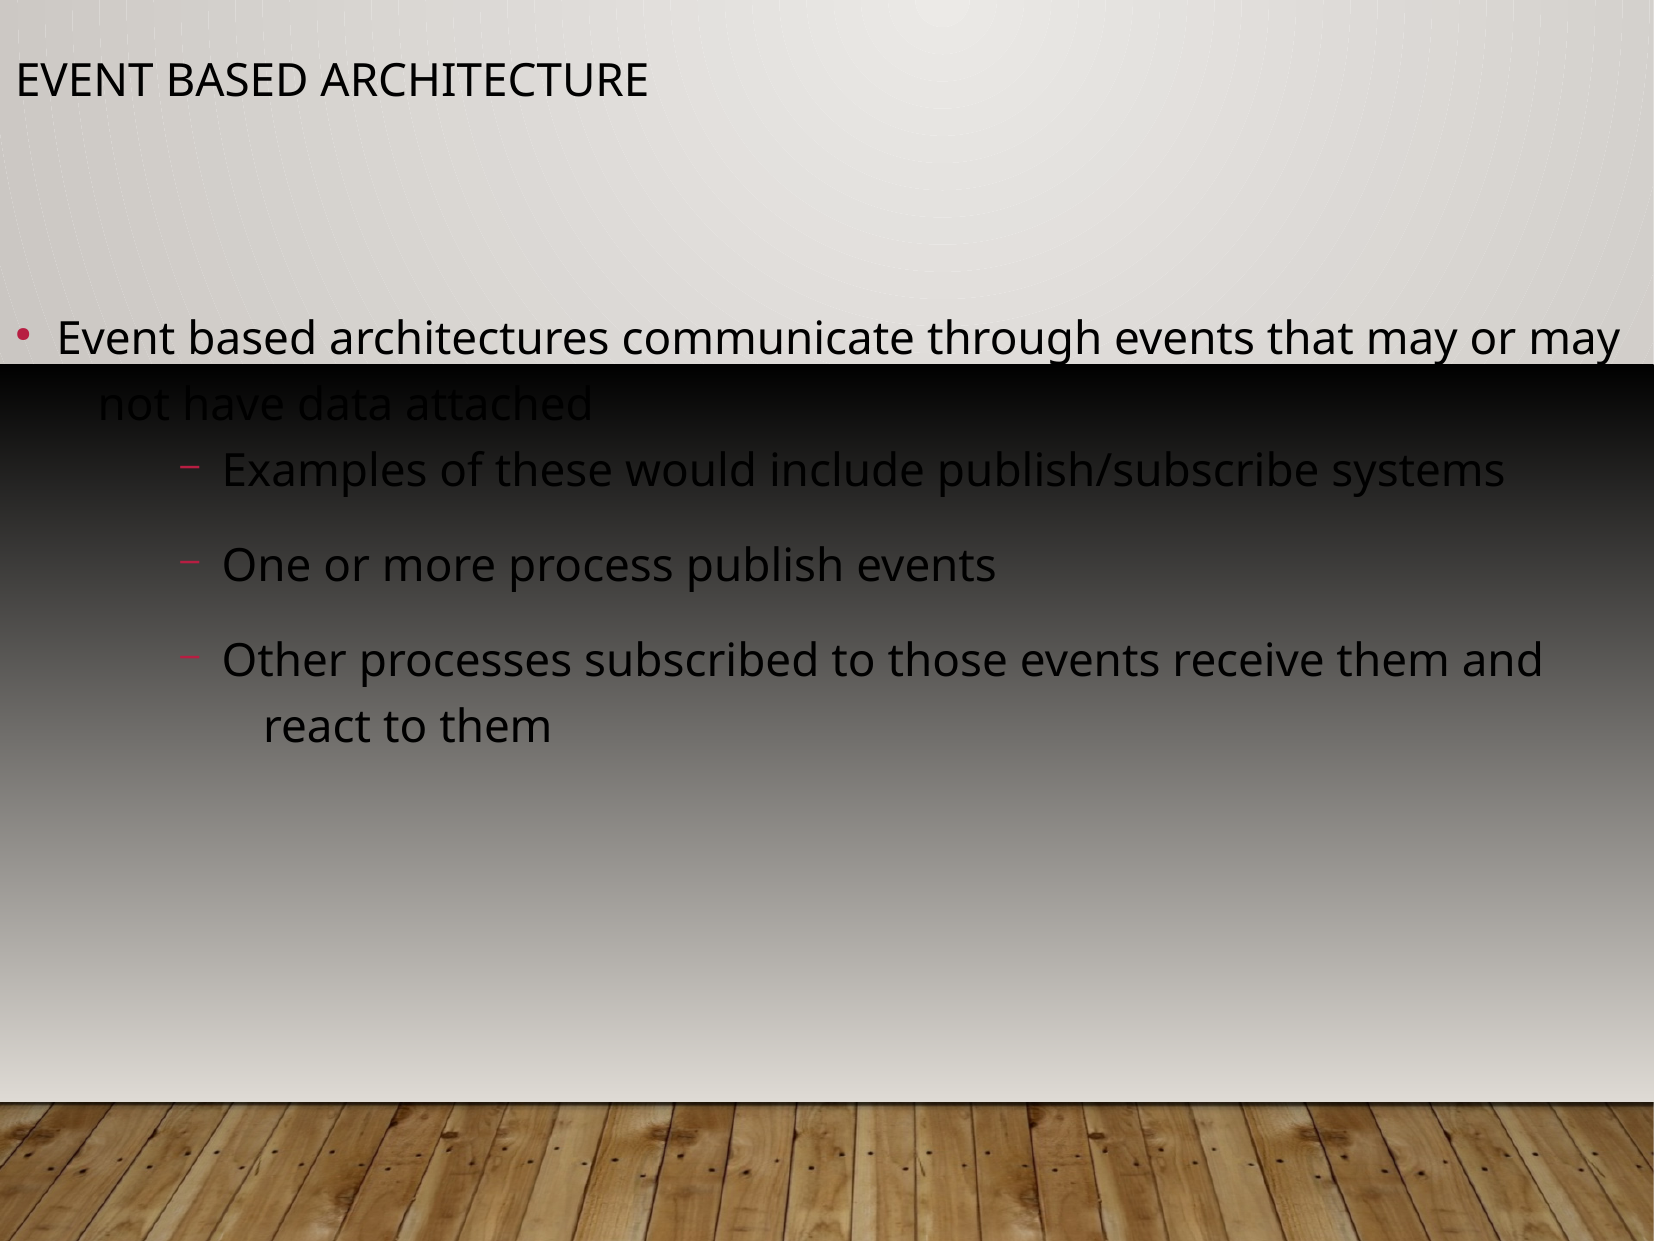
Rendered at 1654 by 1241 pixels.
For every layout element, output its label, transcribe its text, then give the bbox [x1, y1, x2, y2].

list Event based architectures communicate through events that may or may not have data attached Examples of these would include publish/subscribe systems One or more process publish events Other processes subscribed to those events receive them and react to them [0, 290, 1654, 1010]
title Event Based Architecture [0, 49, 1654, 257]
